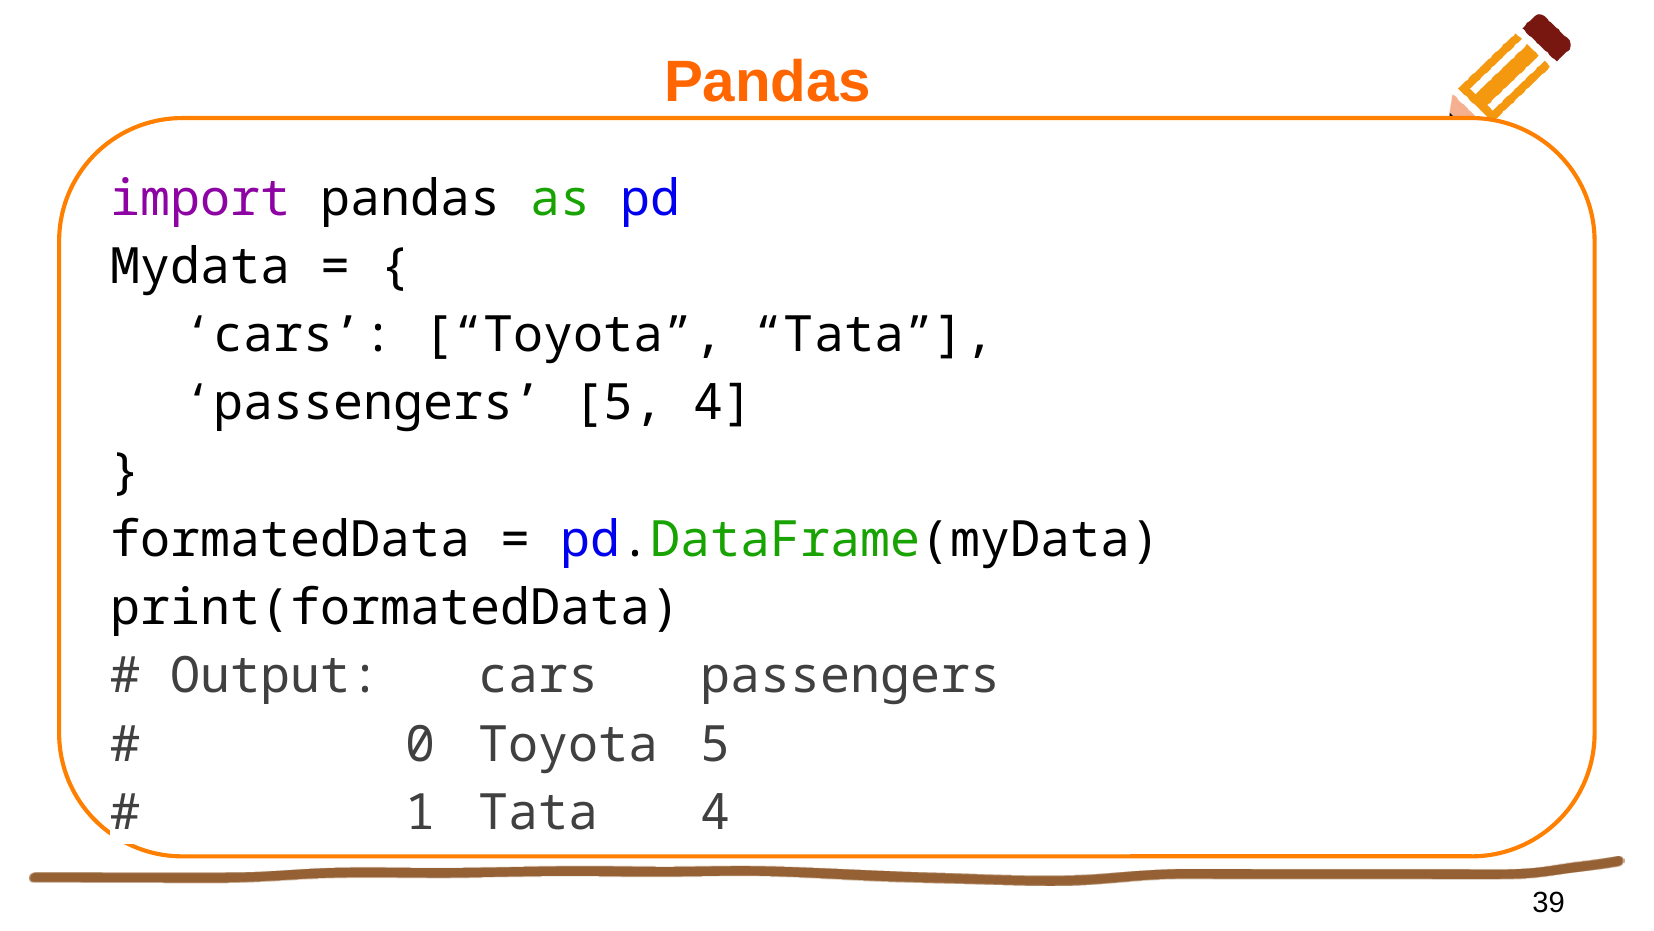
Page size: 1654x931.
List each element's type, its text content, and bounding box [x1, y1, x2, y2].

picture [29, 856, 1625, 886]
text_box import pandas as pd Mydata = { ‘cars’: [“Toyota”, “Tata”], ‘passengers’ [5, 4] } formatedData = pd.DataFrame(myData) print(formatedData) # Output: cars passengers # 0 Toyota 5 # 1 Tata 4 [59, 118, 1595, 857]
picture [1446, 14, 1571, 133]
title Pandas [88, 29, 1447, 133]
